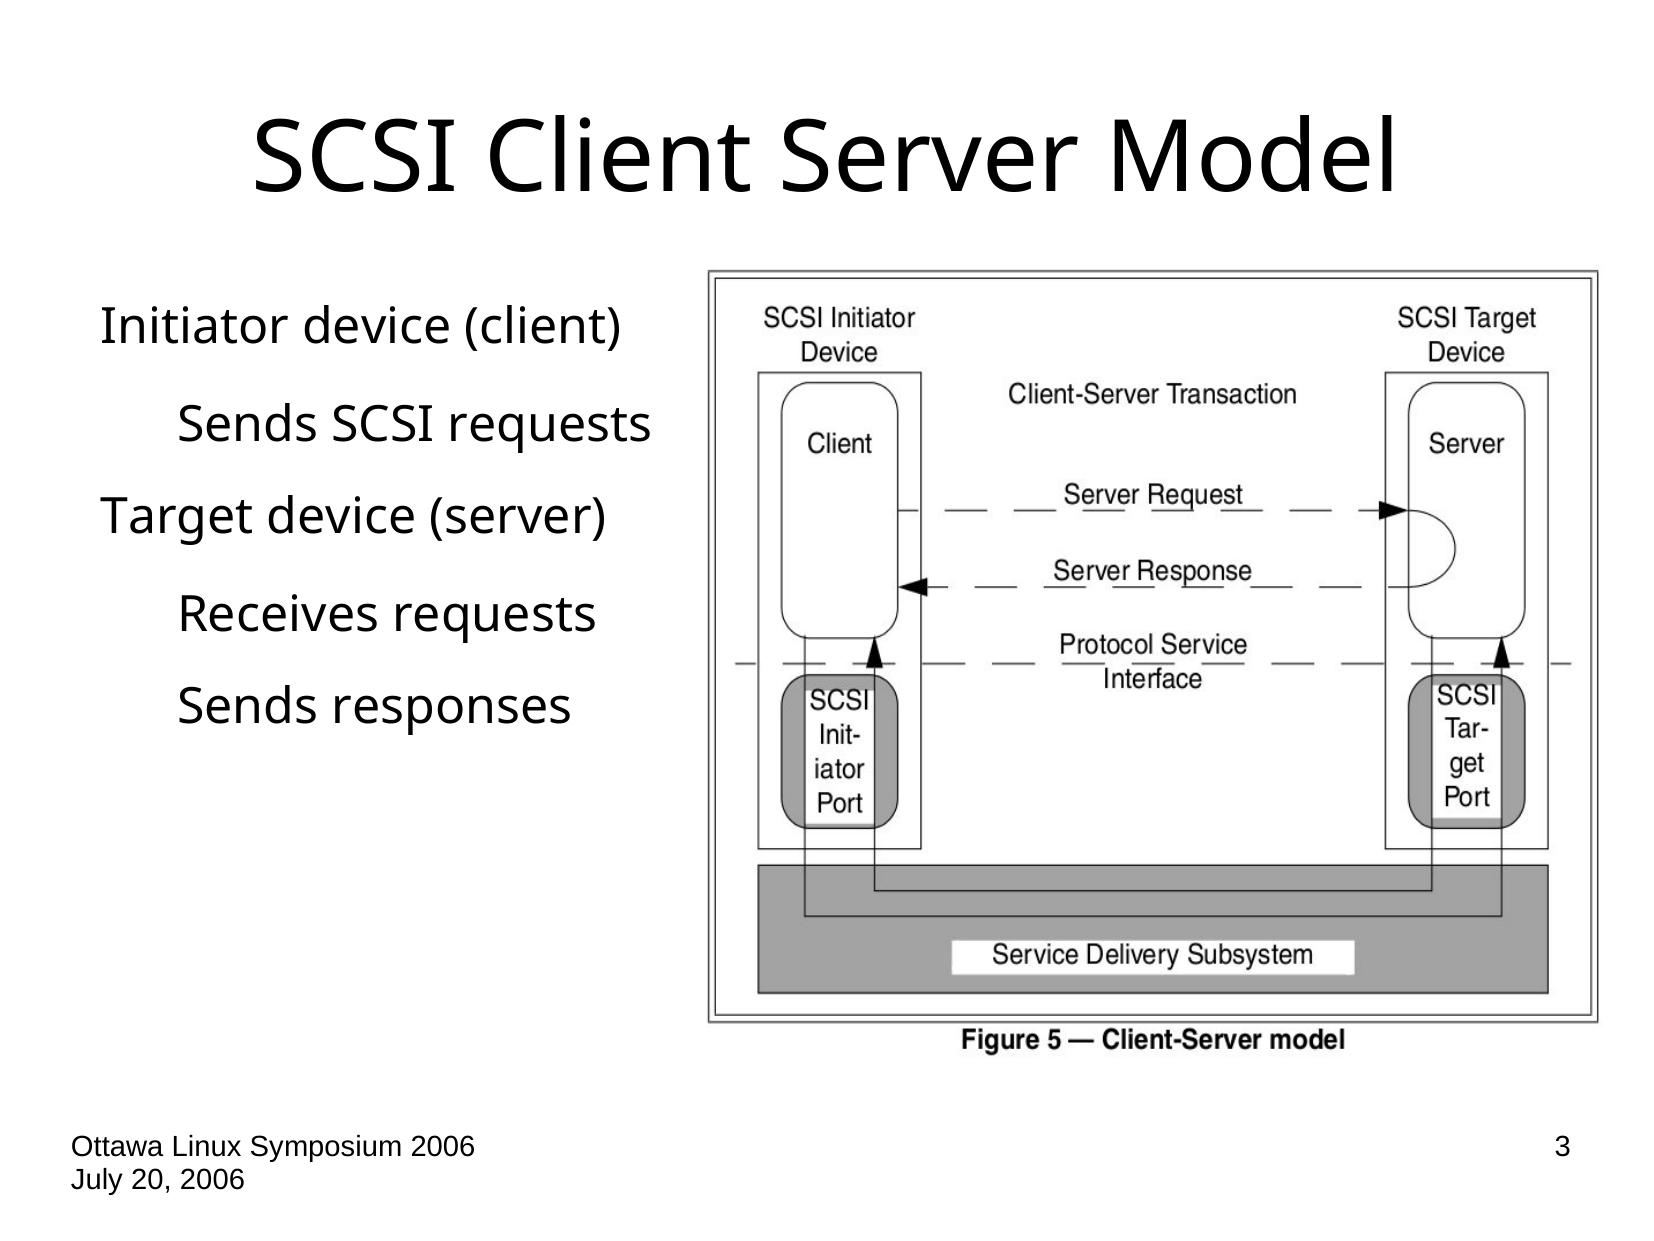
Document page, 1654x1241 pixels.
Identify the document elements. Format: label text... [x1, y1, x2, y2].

picture [679, 265, 1625, 1063]
list Initiator device (client) Sends SCSI requests Target device (server) Receives requests Sends responses [82, 290, 768, 1109]
title SCSI Client Server Model [82, 49, 1571, 257]
